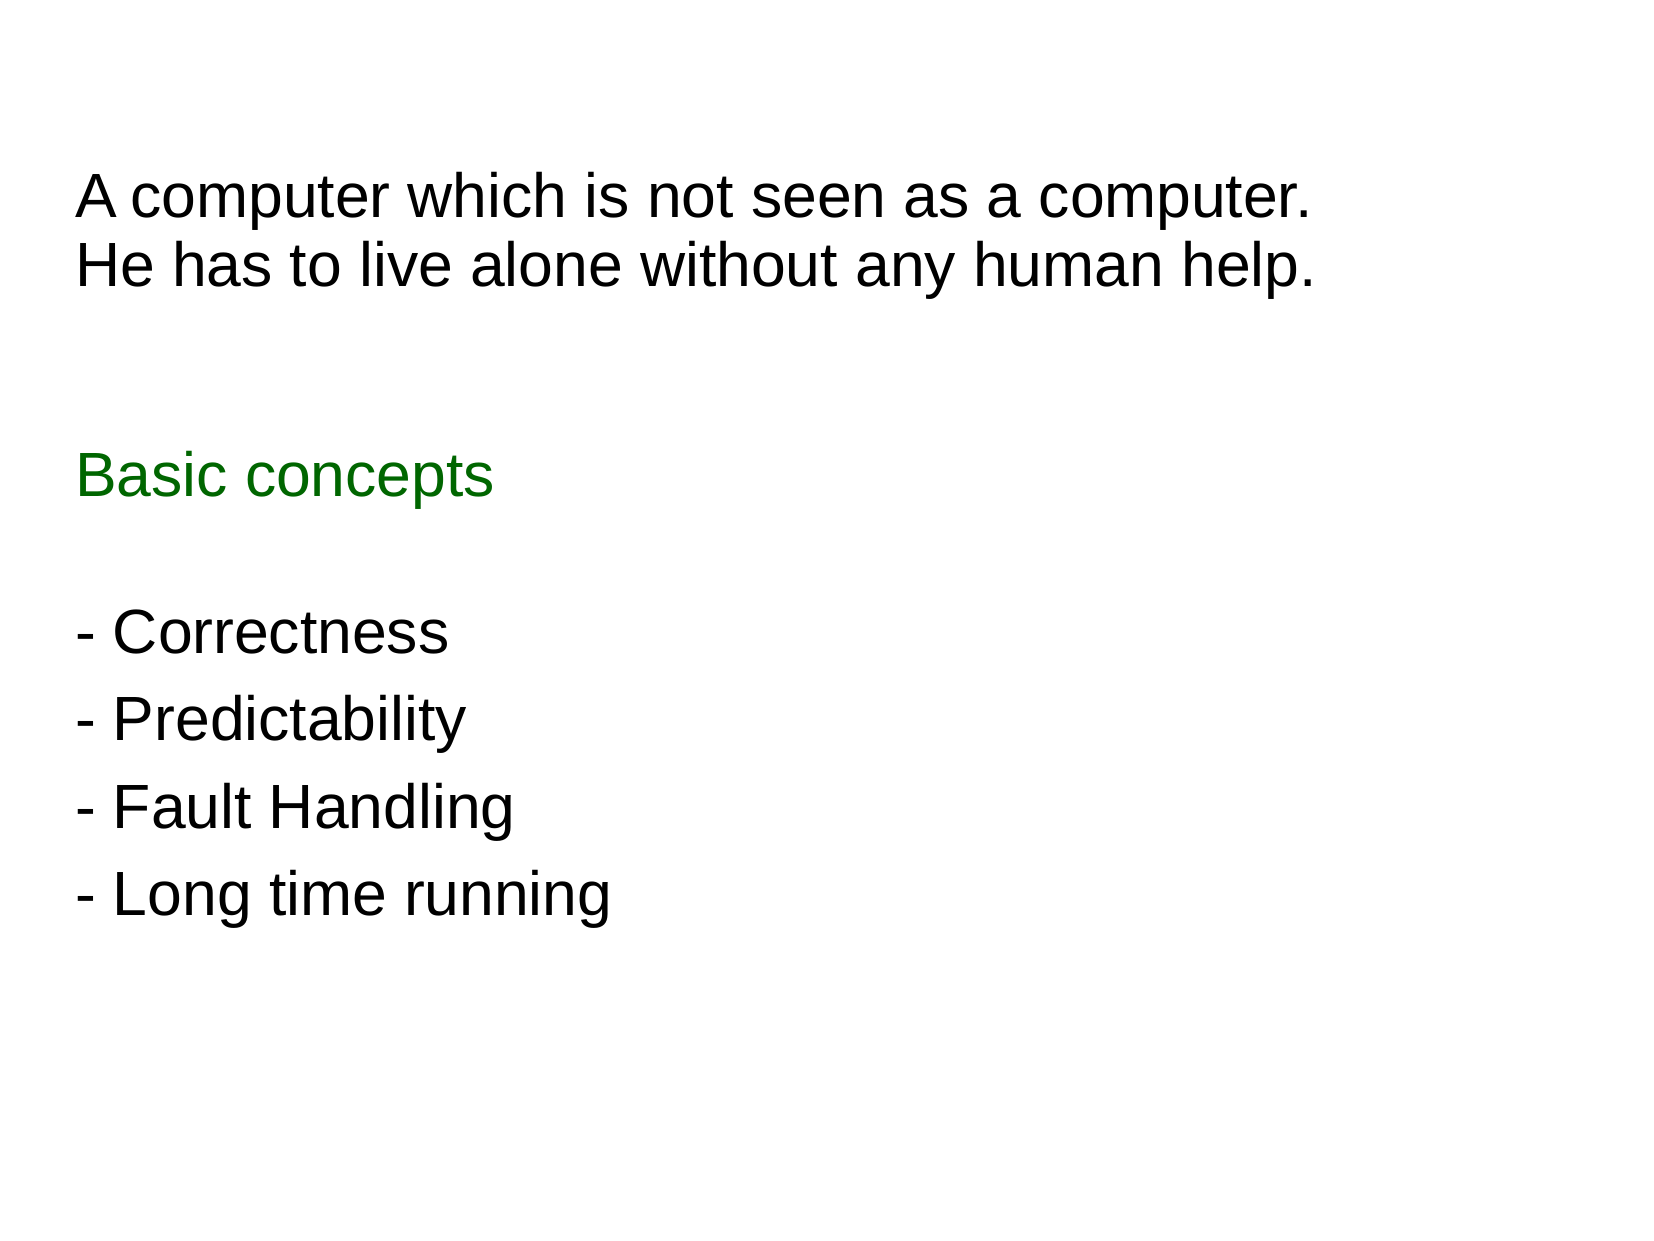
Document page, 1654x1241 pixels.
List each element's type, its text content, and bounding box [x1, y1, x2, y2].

text_box A computer which is not seen as a computer. He has to live alone without any human help. Basic concepts - Correctness - Predictability - Fault Handling - Long time running [75, 159, 1564, 931]
